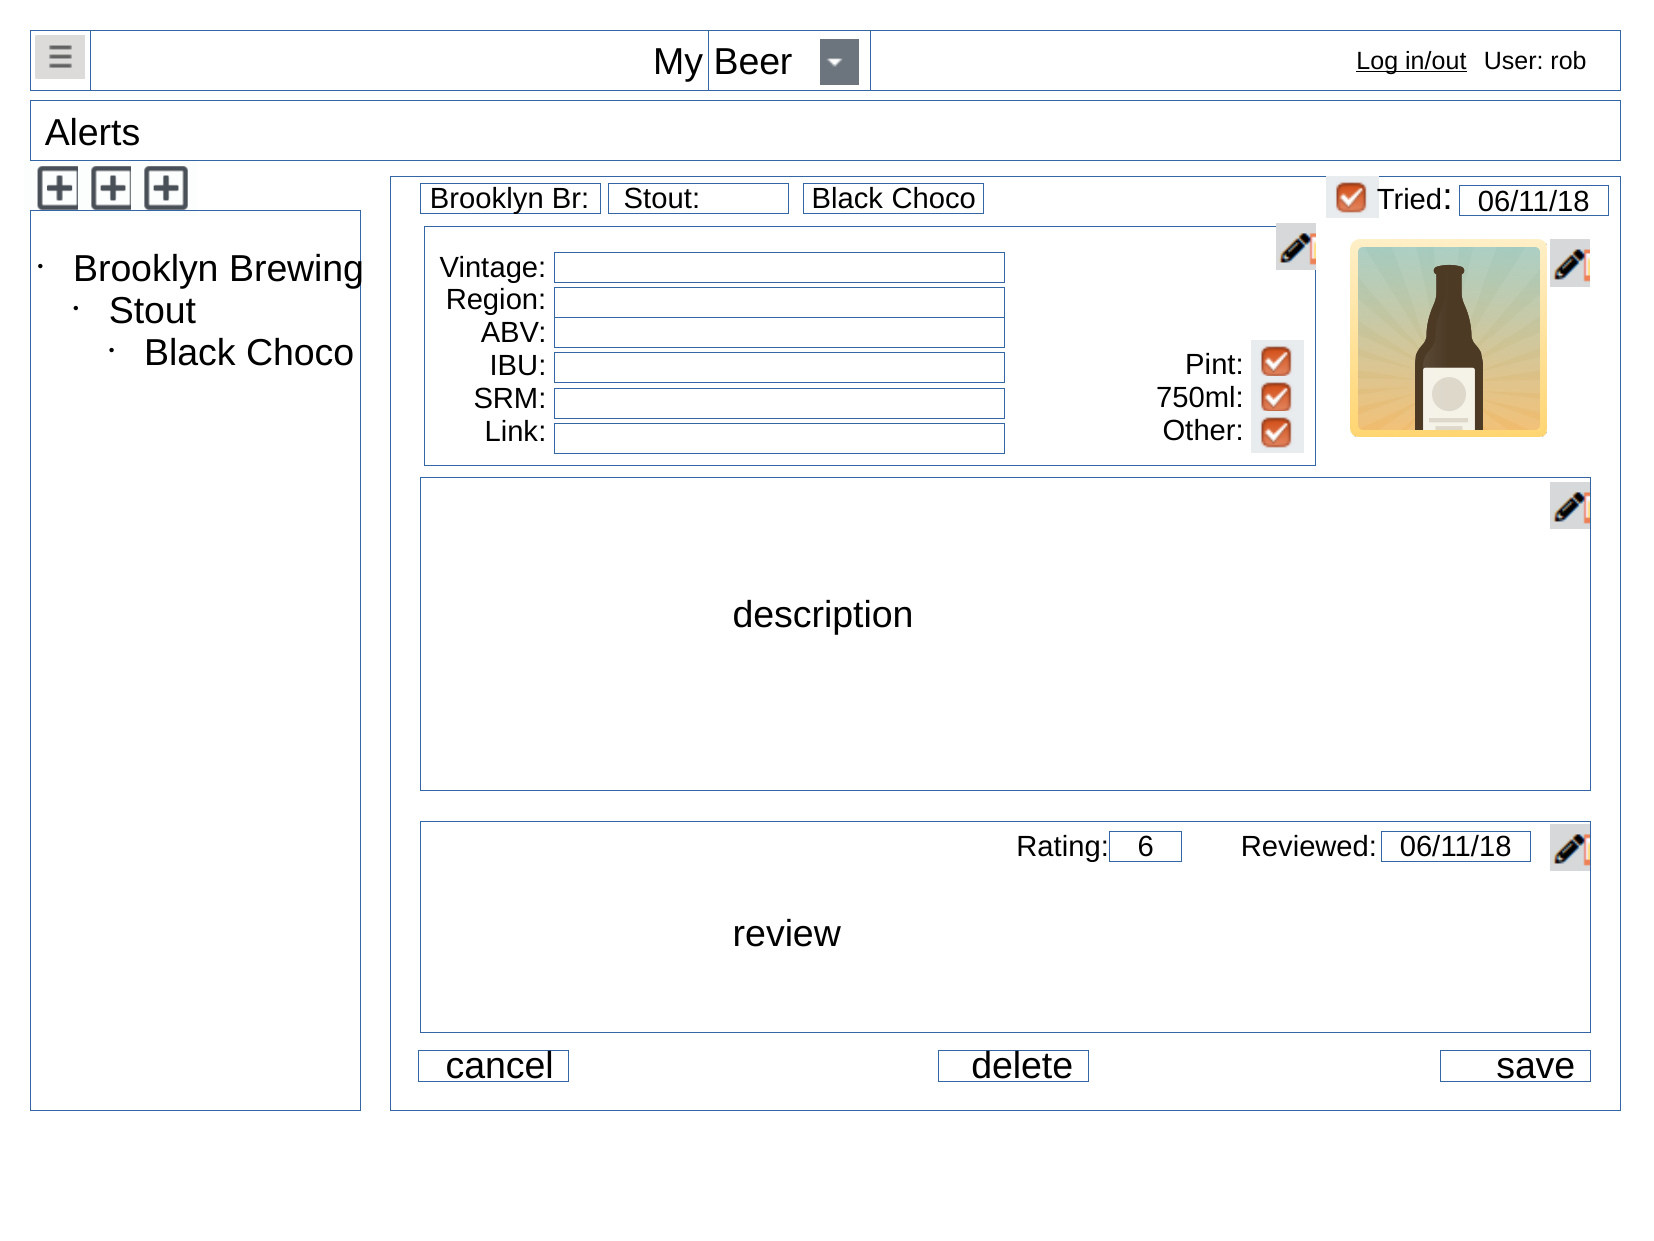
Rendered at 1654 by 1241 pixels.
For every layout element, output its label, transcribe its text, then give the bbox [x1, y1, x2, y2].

text_box [554, 388, 1005, 419]
picture [1550, 239, 1590, 287]
text_box description [717, 586, 929, 643]
text_box Alerts [30, 104, 156, 161]
text_box My Beer [709, 33, 808, 90]
text_box Rating: [1001, 822, 1125, 870]
text_box Stout: [608, 183, 789, 214]
text_box review [717, 904, 856, 962]
text_box Pint: 750ml: Other: [1141, 340, 1259, 455]
text_box save [1440, 1050, 1591, 1082]
text_box delete [938, 1050, 1089, 1082]
text_box Tried: [1362, 168, 1478, 226]
text_box Vintage: Region: ABV: IBU: SRM: Link: [425, 243, 571, 455]
text_box Black Choco [803, 183, 984, 214]
text_box Reviewed: [1225, 822, 1393, 870]
picture [1350, 239, 1547, 437]
text_box [554, 287, 1005, 348]
picture [24, 160, 197, 216]
text_box Log in/out [1341, 39, 1482, 82]
text_box cancel [418, 1050, 569, 1082]
picture [1326, 176, 1362, 218]
picture [1550, 824, 1590, 871]
text_box User: rob [1482, 39, 1602, 82]
text_box Brooklyn Brewing Stout Black Choco [23, 240, 391, 423]
text_box [554, 423, 1005, 454]
text_box Brooklyn Br: [420, 183, 601, 214]
picture [1276, 223, 1316, 271]
text_box 6 [1109, 831, 1182, 862]
picture [1550, 482, 1590, 529]
picture [35, 35, 85, 79]
text_box 06/11/18 [1459, 185, 1609, 216]
text_box 06/11/18 [1381, 831, 1531, 862]
text_box My Beer [638, 33, 708, 91]
text_box [554, 352, 1005, 383]
picture [31, 211, 197, 216]
text_box [554, 252, 1005, 283]
picture [820, 39, 859, 85]
picture [1251, 340, 1304, 453]
